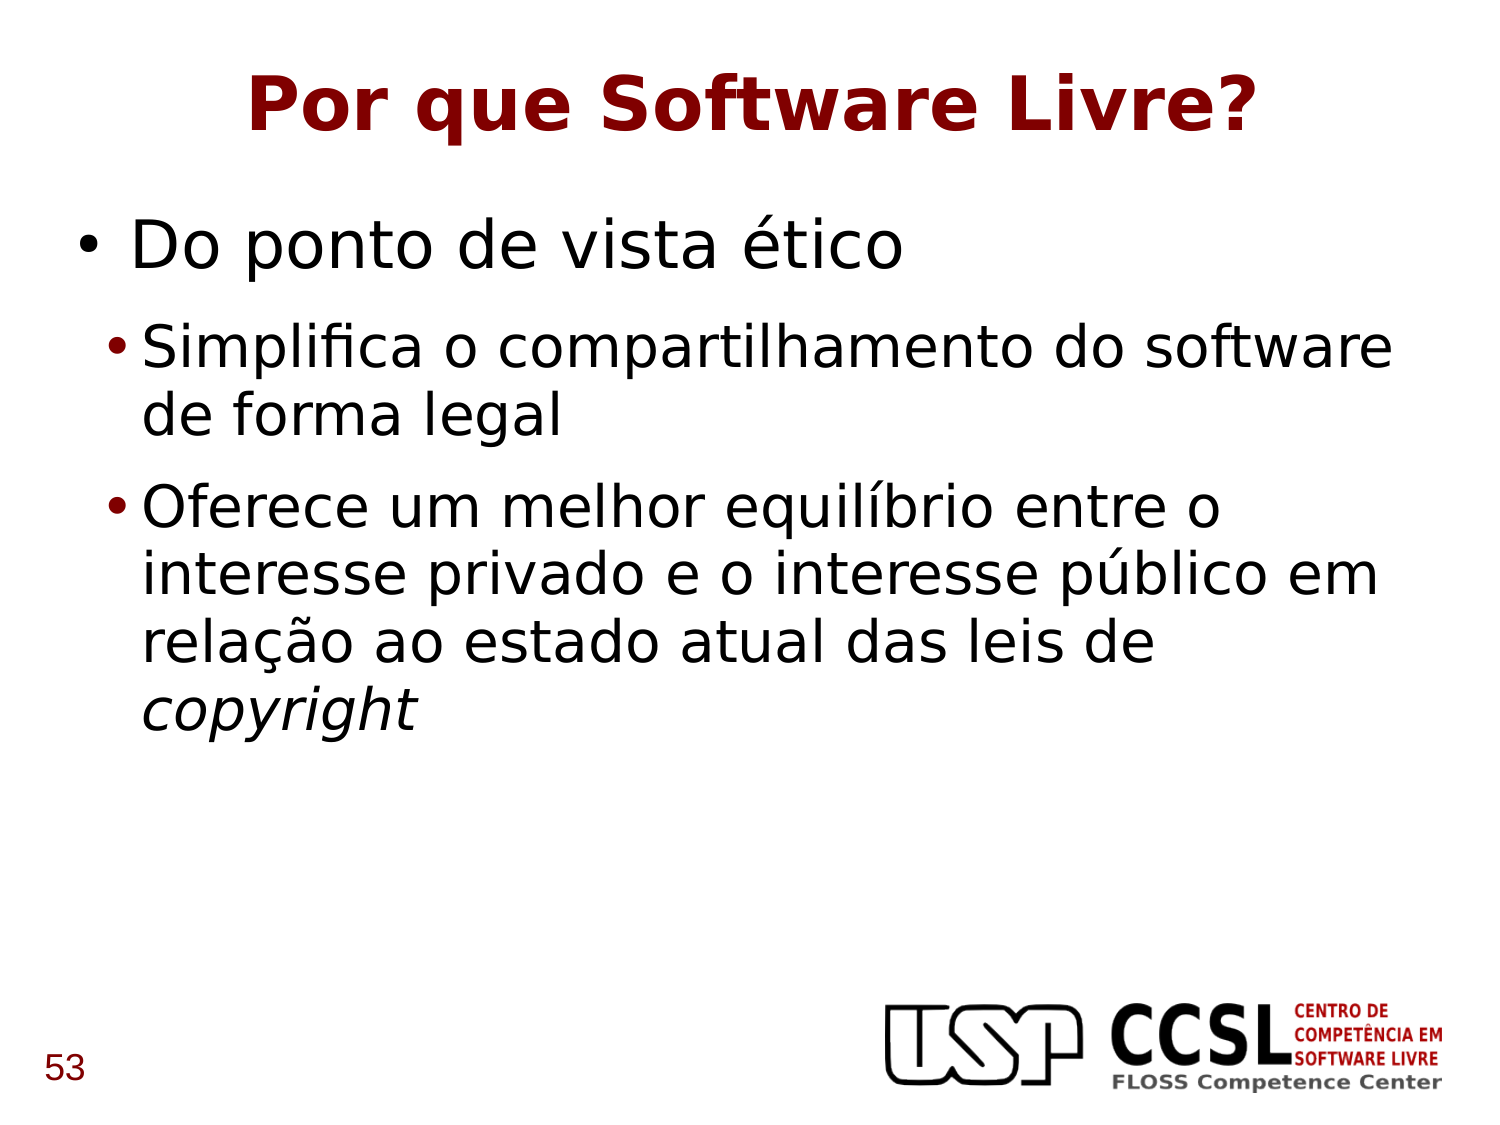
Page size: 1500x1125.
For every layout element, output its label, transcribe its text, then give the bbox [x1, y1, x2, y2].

picture [885, 1003, 1442, 1093]
list Do ponto de vista ético Simplifica o compartilhamento do software de forma legal Oferece um melhor equilíbrio entre o interesse privado e o interesse público em relação ao estado atual das leis de copyright [59, 206, 1447, 950]
title Por que Software Livre? [59, 29, 1447, 180]
